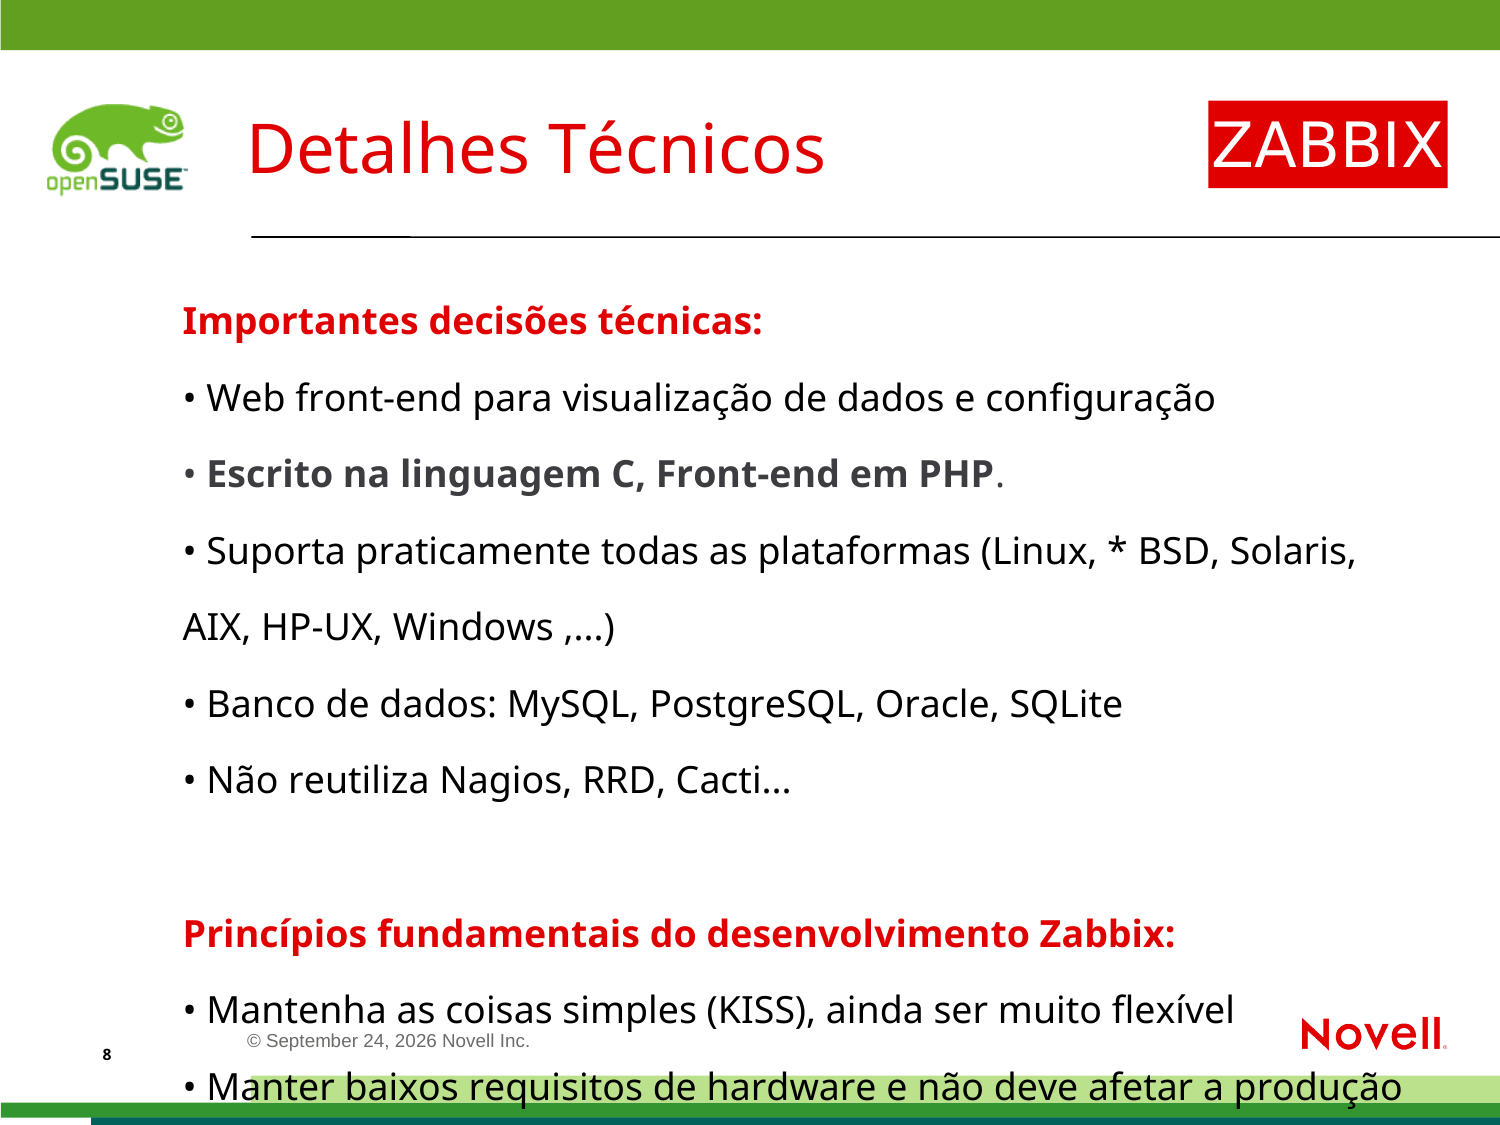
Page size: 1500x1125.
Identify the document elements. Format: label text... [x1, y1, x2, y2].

title Detalhes Técnicos [246, 60, 1409, 239]
picture [47, 104, 188, 197]
text_box ZABBIX [1208, 100, 1448, 189]
picture [1295, 1011, 1453, 1056]
text_box Importantes decisões técnicas: • Web front-end para visualização de dados e configuração • Escrito na linguagem C, Front-end em PHP. • Suporta praticamente todas as plataformas (Linux, * BSD, Solaris, AIX, HP-UX, Windows ,...) • Banco de dados: MySQL, PostgreSQL, Oracle, SQLite • Não reutiliza Nagios, RRD, Cacti... Princípios fundamentais do desenvolvimento Zabbix: • Mantenha as coisas simples (KISS), ainda ser muito flexível • Manter baixos requisitos de hardware e não deve afetar a produção [182, 269, 1428, 966]
